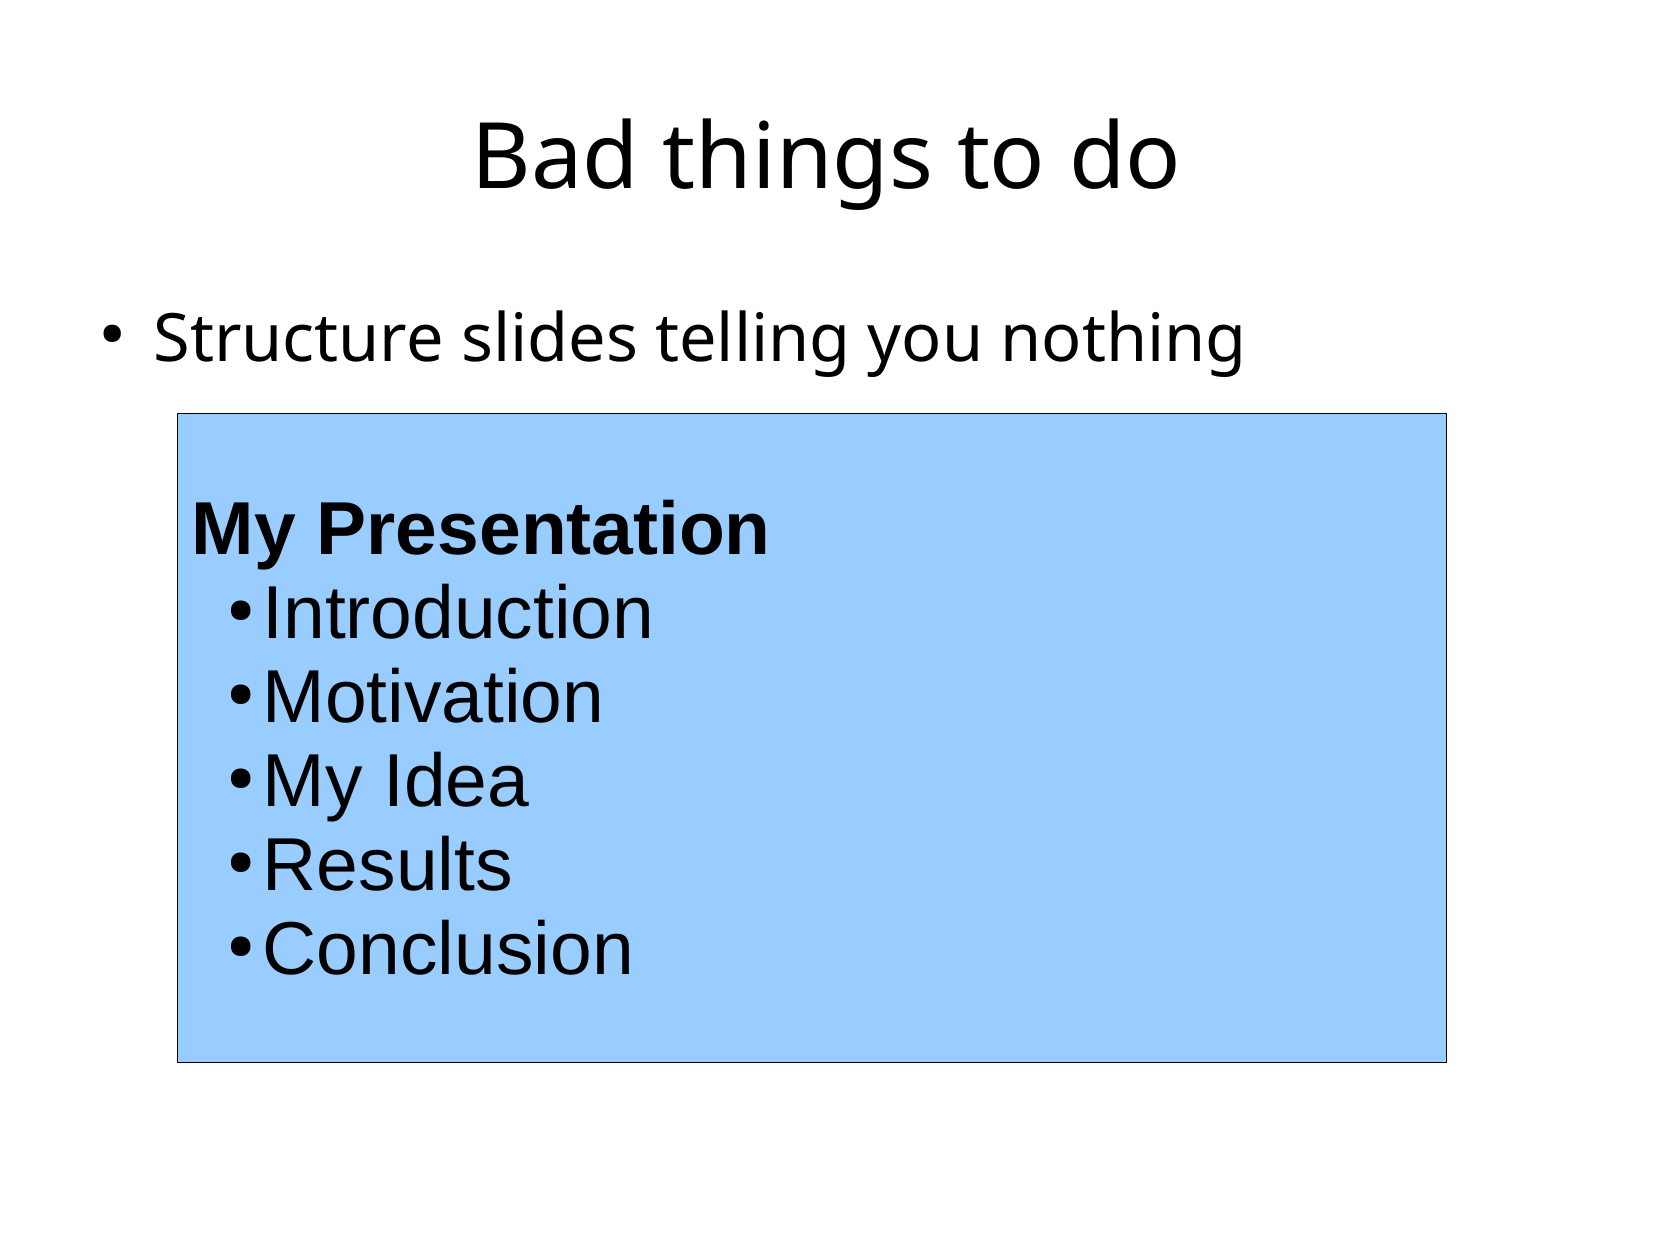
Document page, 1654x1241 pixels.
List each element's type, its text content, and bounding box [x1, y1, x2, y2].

list Structure slides telling you nothing [82, 290, 1571, 1109]
title Bad things to do [82, 49, 1571, 257]
